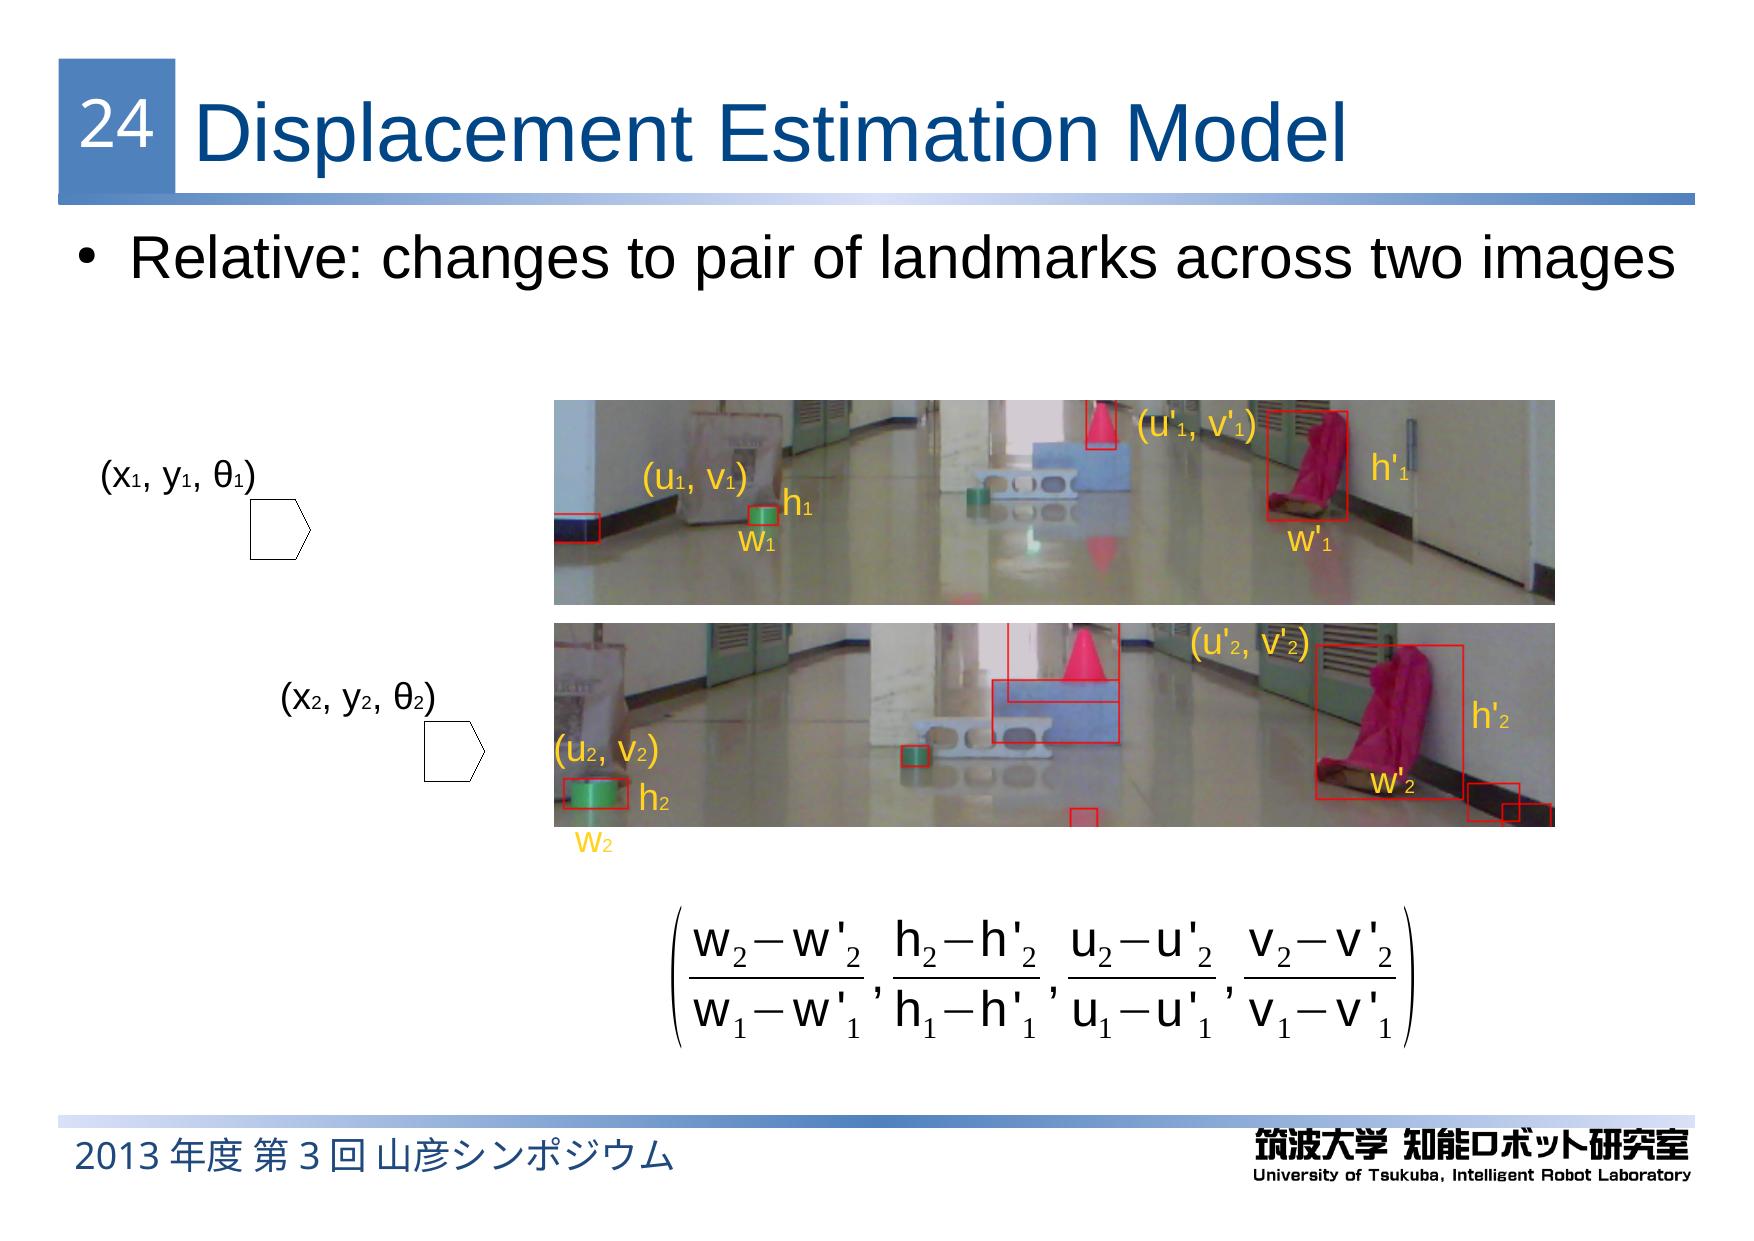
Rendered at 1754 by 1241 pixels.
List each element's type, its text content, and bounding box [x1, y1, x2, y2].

picture [554, 623, 1555, 827]
text_box h1 [767, 474, 829, 531]
text_box w1 [723, 509, 791, 567]
chart [660, 903, 1424, 1052]
text_box w2 [560, 810, 628, 868]
picture [554, 400, 1555, 605]
title Displacement Estimation Model [193, 61, 1651, 205]
picture [554, 777, 623, 827]
list Relative: changes to pair of landmarks across two images [58, 223, 1696, 876]
text_box (x1, y1, θ1) [85, 445, 275, 503]
text_box h'1 [1355, 438, 1425, 496]
text_box (u2, v2) [538, 719, 675, 777]
picture [1252, 1127, 1691, 1182]
text_box (u'1, v'1) [1121, 395, 1273, 452]
text_box w'1 [1272, 509, 1348, 567]
text_box (x2, y2, θ2) [265, 668, 455, 725]
text_box (u'2, v'2) [1174, 613, 1326, 671]
text_box h2 [623, 769, 685, 827]
text_box w'2 [1355, 751, 1431, 809]
text_box h'2 [1456, 686, 1525, 744]
text_box (u1, v1) [627, 448, 764, 506]
